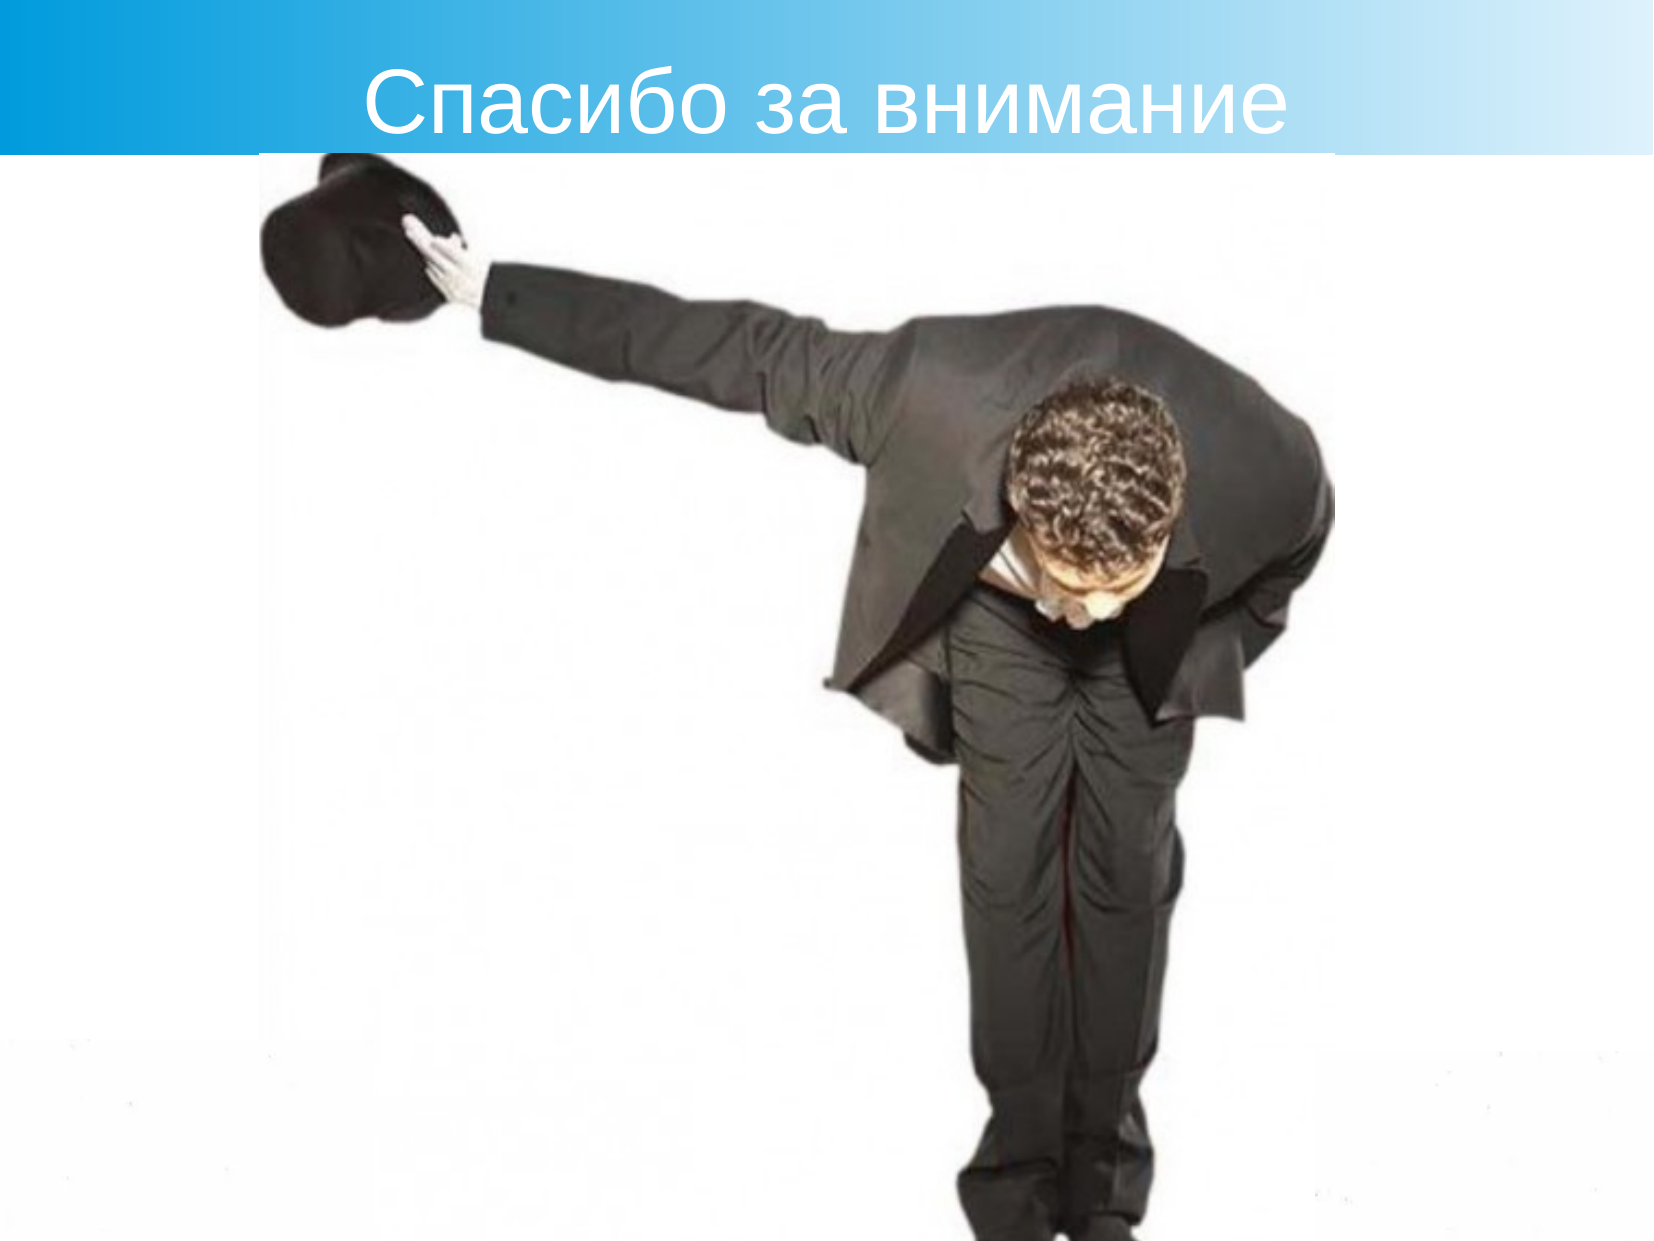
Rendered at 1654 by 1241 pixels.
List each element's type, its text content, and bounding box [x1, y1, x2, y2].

picture [0, 153, 1654, 1241]
title Спасибо за внимание [82, 49, 1571, 155]
